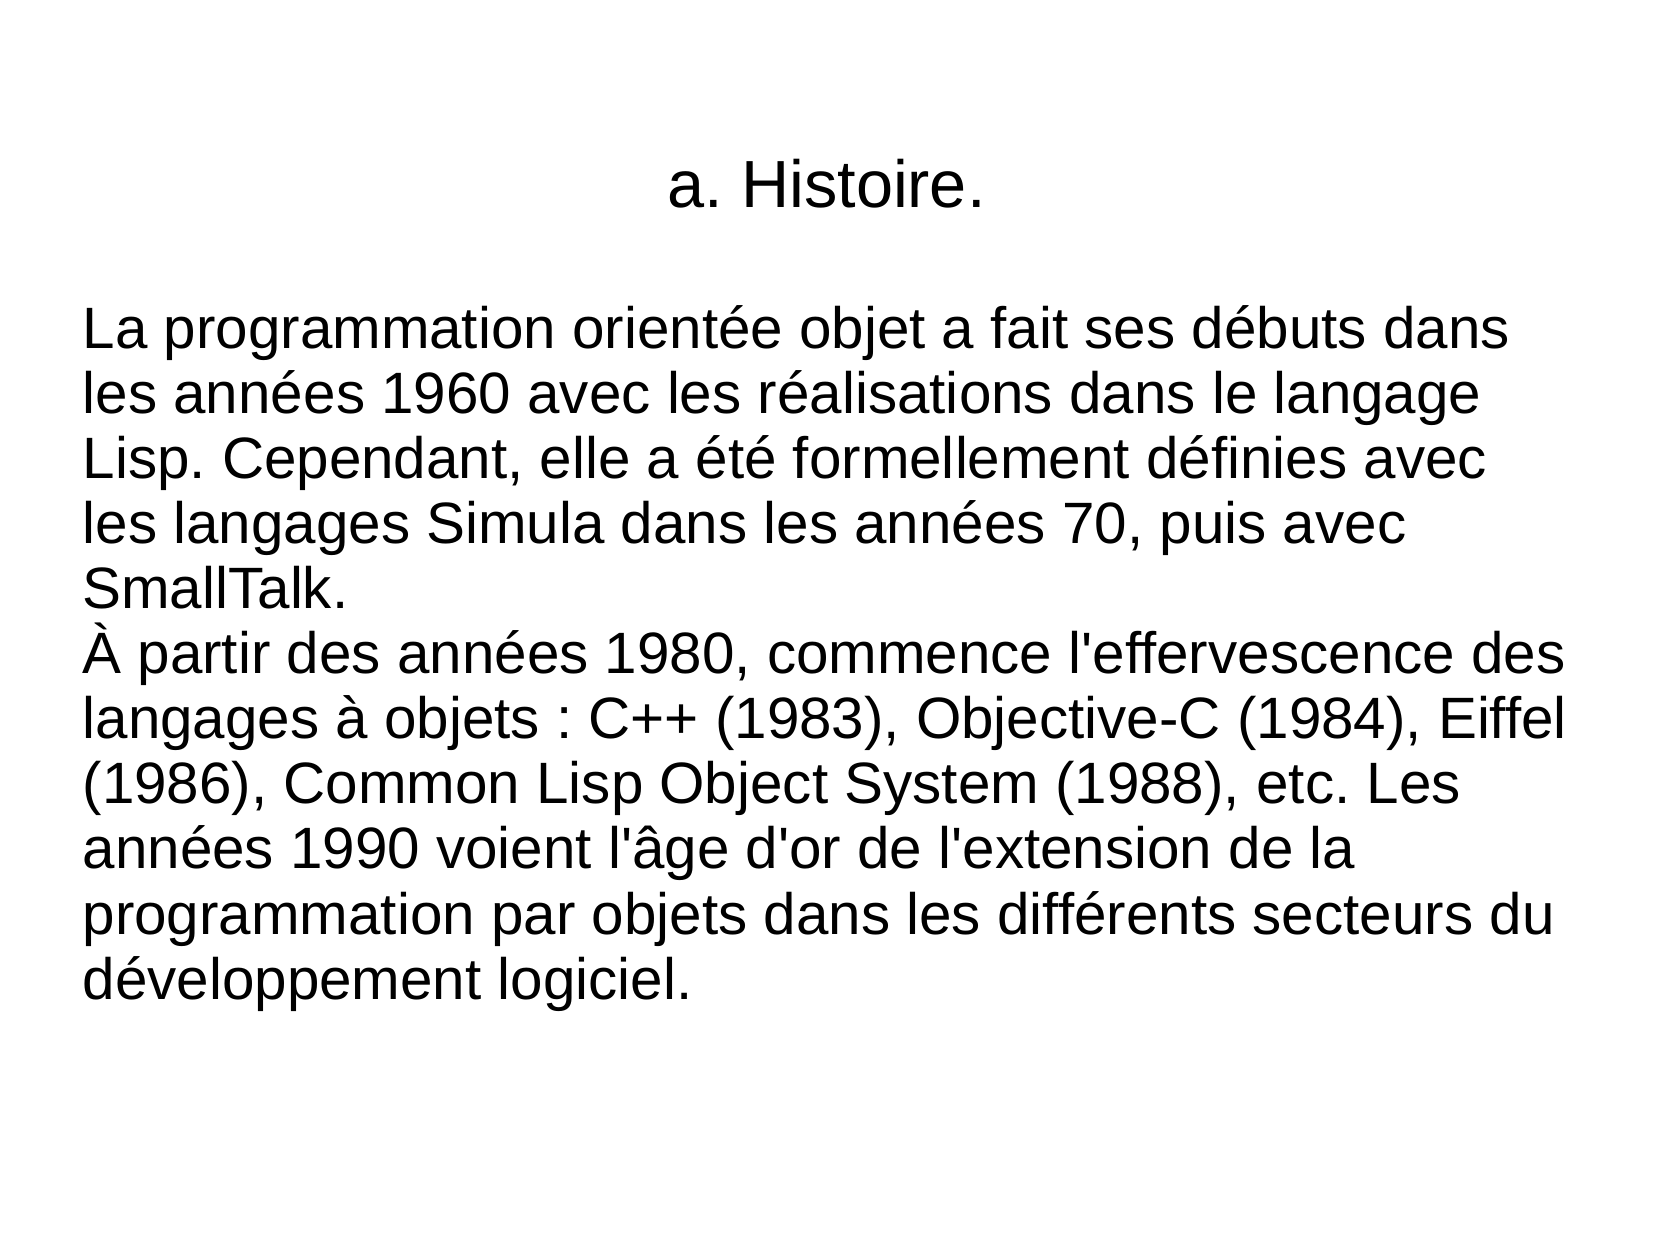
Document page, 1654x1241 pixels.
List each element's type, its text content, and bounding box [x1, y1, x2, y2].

subtitle a. Histoire. La programmation orientée objet a fait ses débuts dans les années 1960 avec les réalisations dans le langage Lisp. Cependant, elle a été formellement définies avec les langages Simula dans les années 70, puis avec SmallTalk. À partir des années 1980, commence l'effervescence des langages à objets : C++ (1983), Objective-C (1984), Eiffel (1986), Common Lisp Object System (1988), etc. Les années 1990 voient l'âge d'or de l'extension de la programmation par objets dans les différents secteurs du développement logiciel. [82, 49, 1571, 1109]
